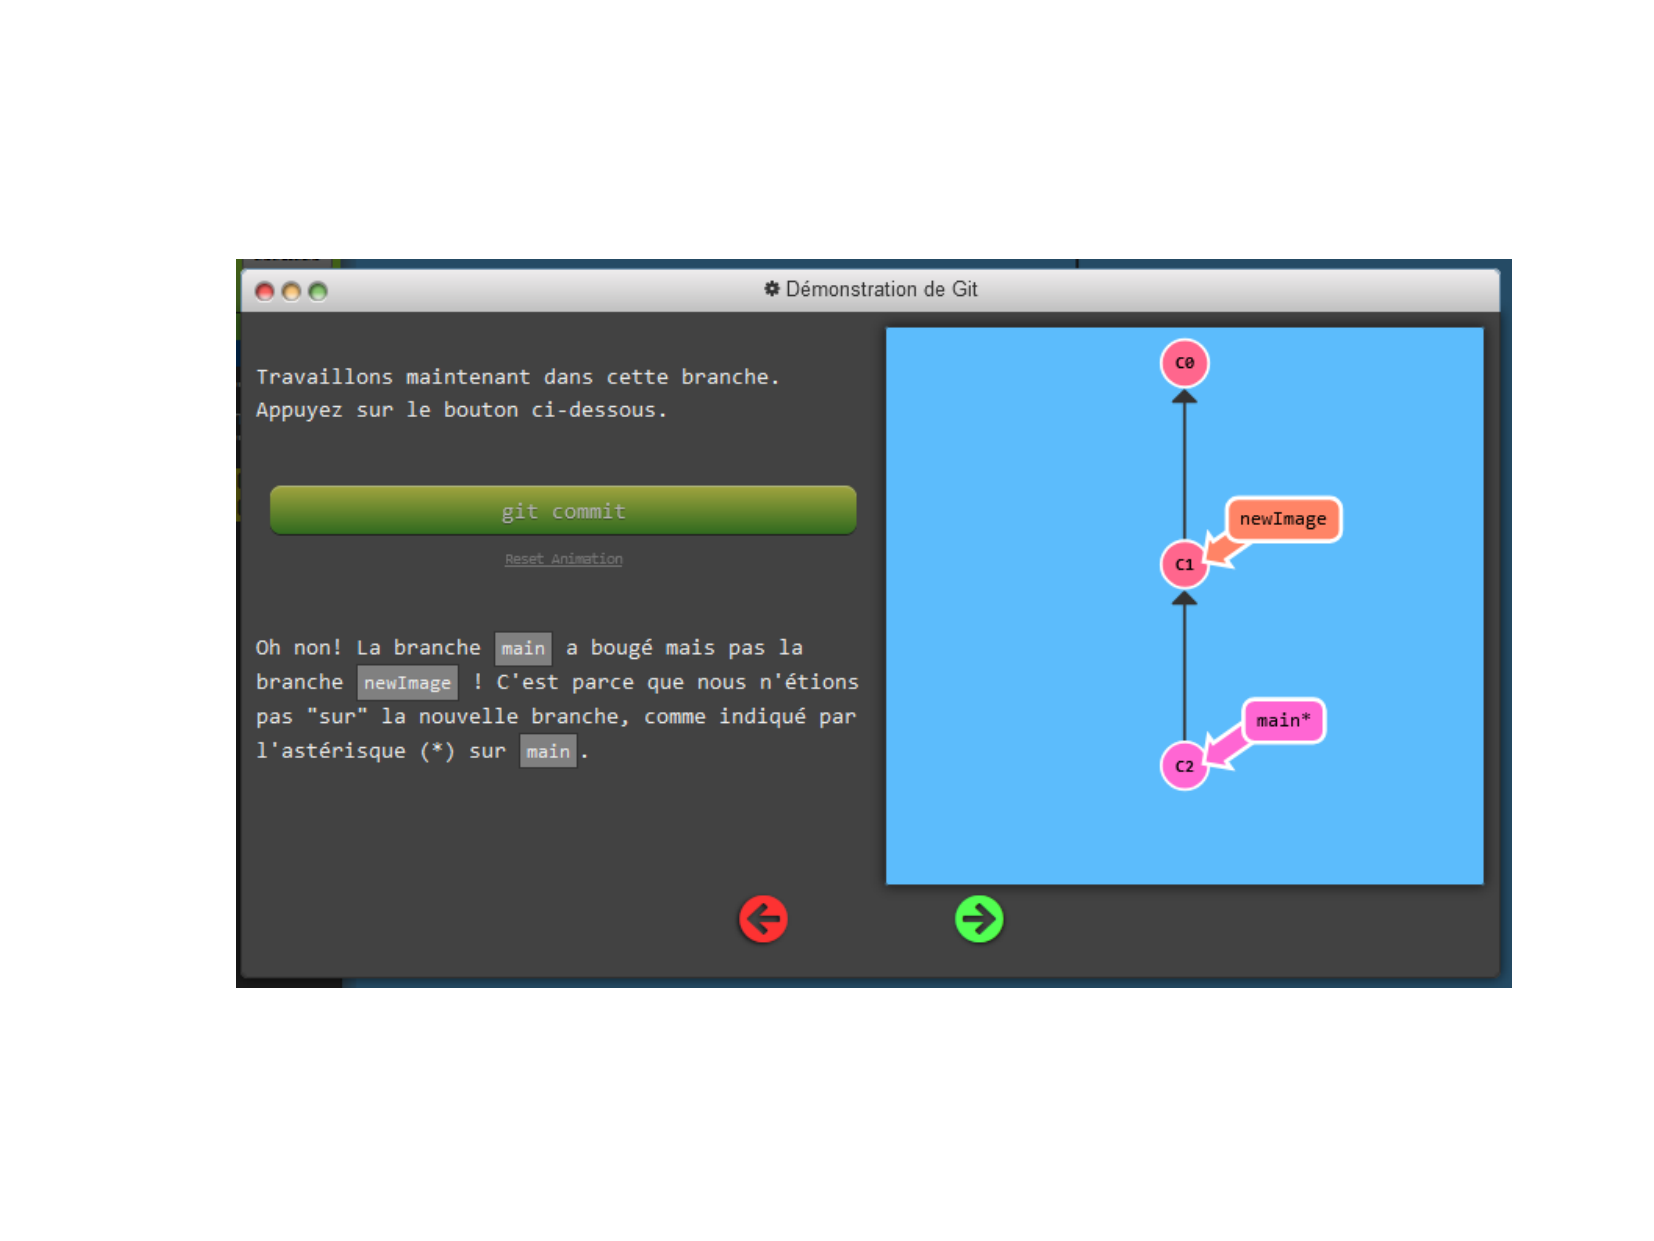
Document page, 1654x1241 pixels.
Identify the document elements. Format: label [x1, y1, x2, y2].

picture [236, 259, 1512, 988]
